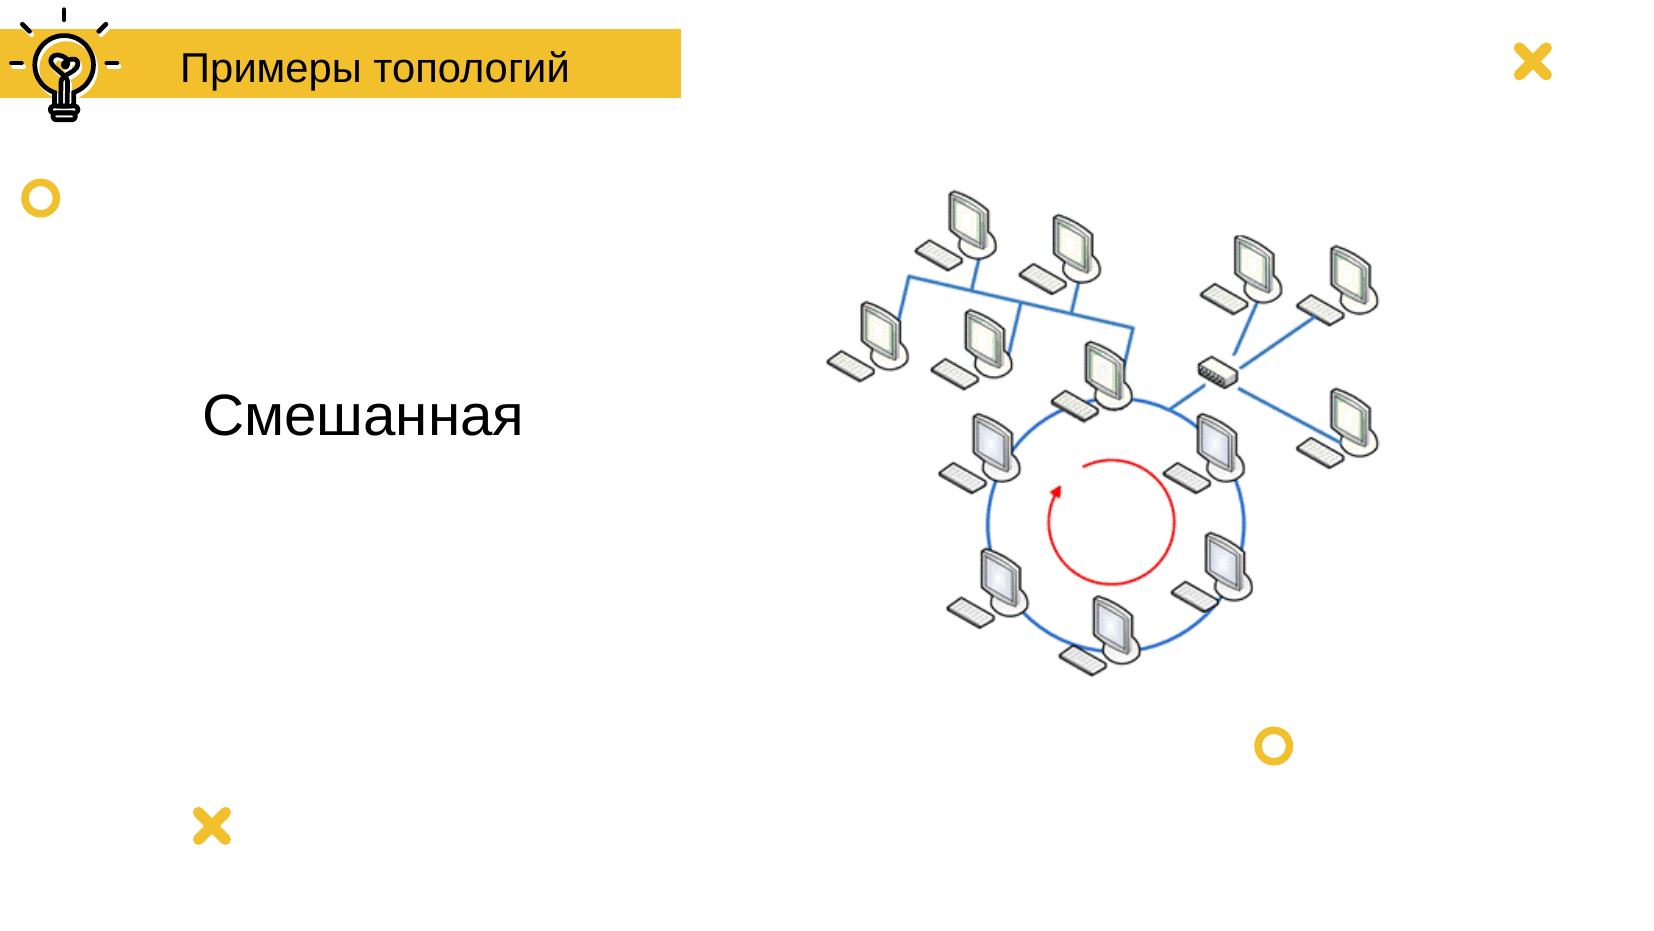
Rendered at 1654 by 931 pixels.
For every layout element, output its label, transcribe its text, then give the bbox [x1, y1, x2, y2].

picture [825, 187, 1389, 682]
text_box Смешанная [187, 375, 825, 455]
text_box Примеры топологий [112, 37, 638, 99]
